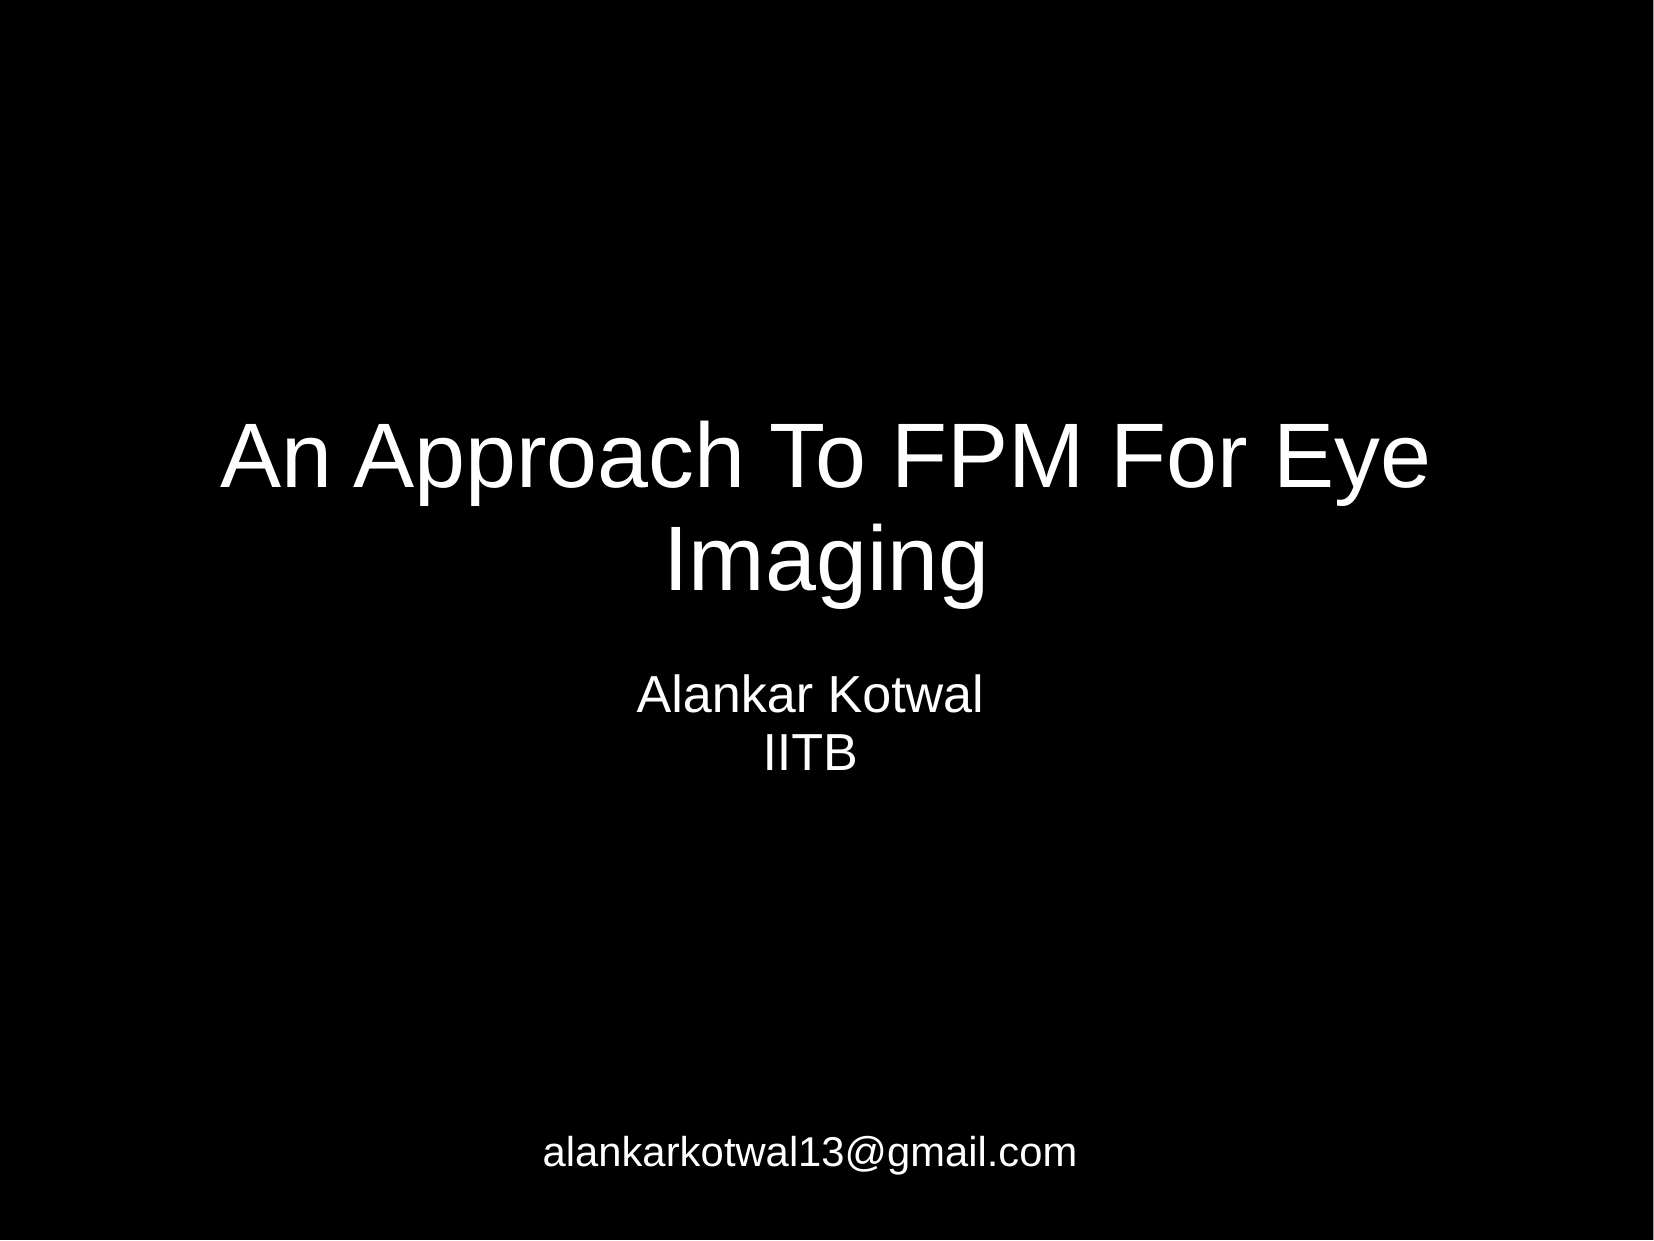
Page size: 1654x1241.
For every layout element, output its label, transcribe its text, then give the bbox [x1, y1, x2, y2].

subtitle Alankar Kotwal IITB [82, 644, 1538, 804]
title An Approach To FPM For Eye Imaging [82, 403, 1571, 611]
text_box alankarkotwal13@gmail.com [82, 1116, 1538, 1188]
